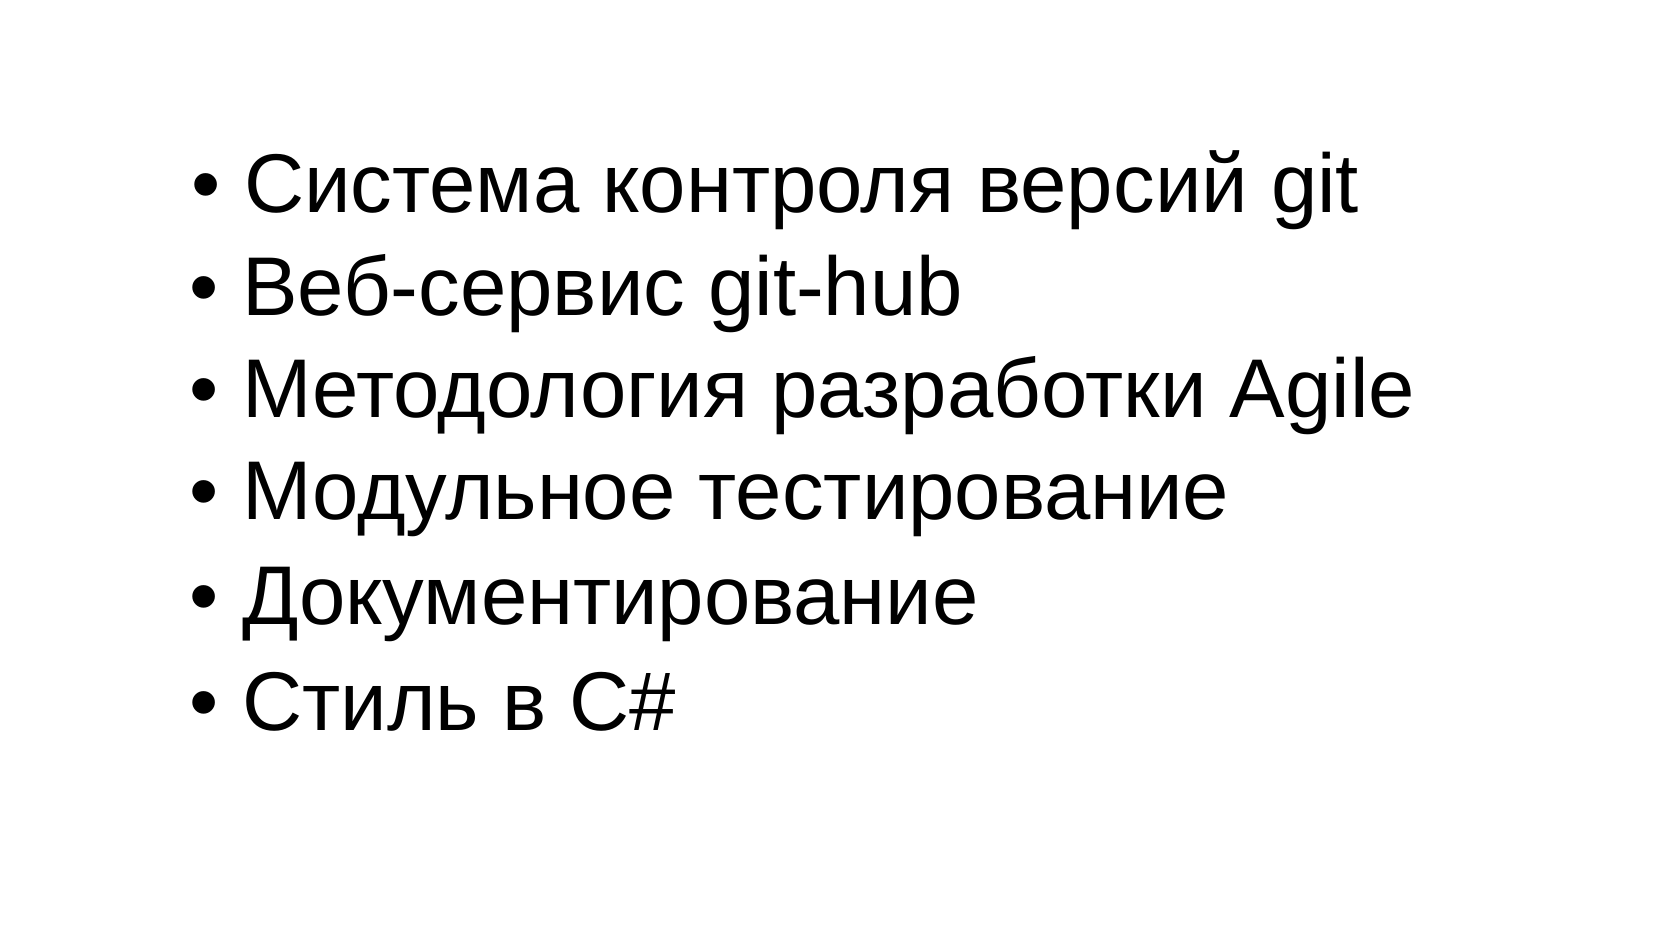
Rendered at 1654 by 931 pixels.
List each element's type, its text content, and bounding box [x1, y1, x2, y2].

text_box • Методология разработки Agile [175, 335, 1477, 443]
text_box • Модульное тестирование [175, 437, 1380, 541]
text_box • Документирование [175, 541, 1380, 648]
text_box • Система контроля версий git [177, 129, 1382, 238]
text_box • Стиль в C# [175, 648, 1380, 756]
text_box • Веб-сервис git-hub [175, 232, 1380, 335]
